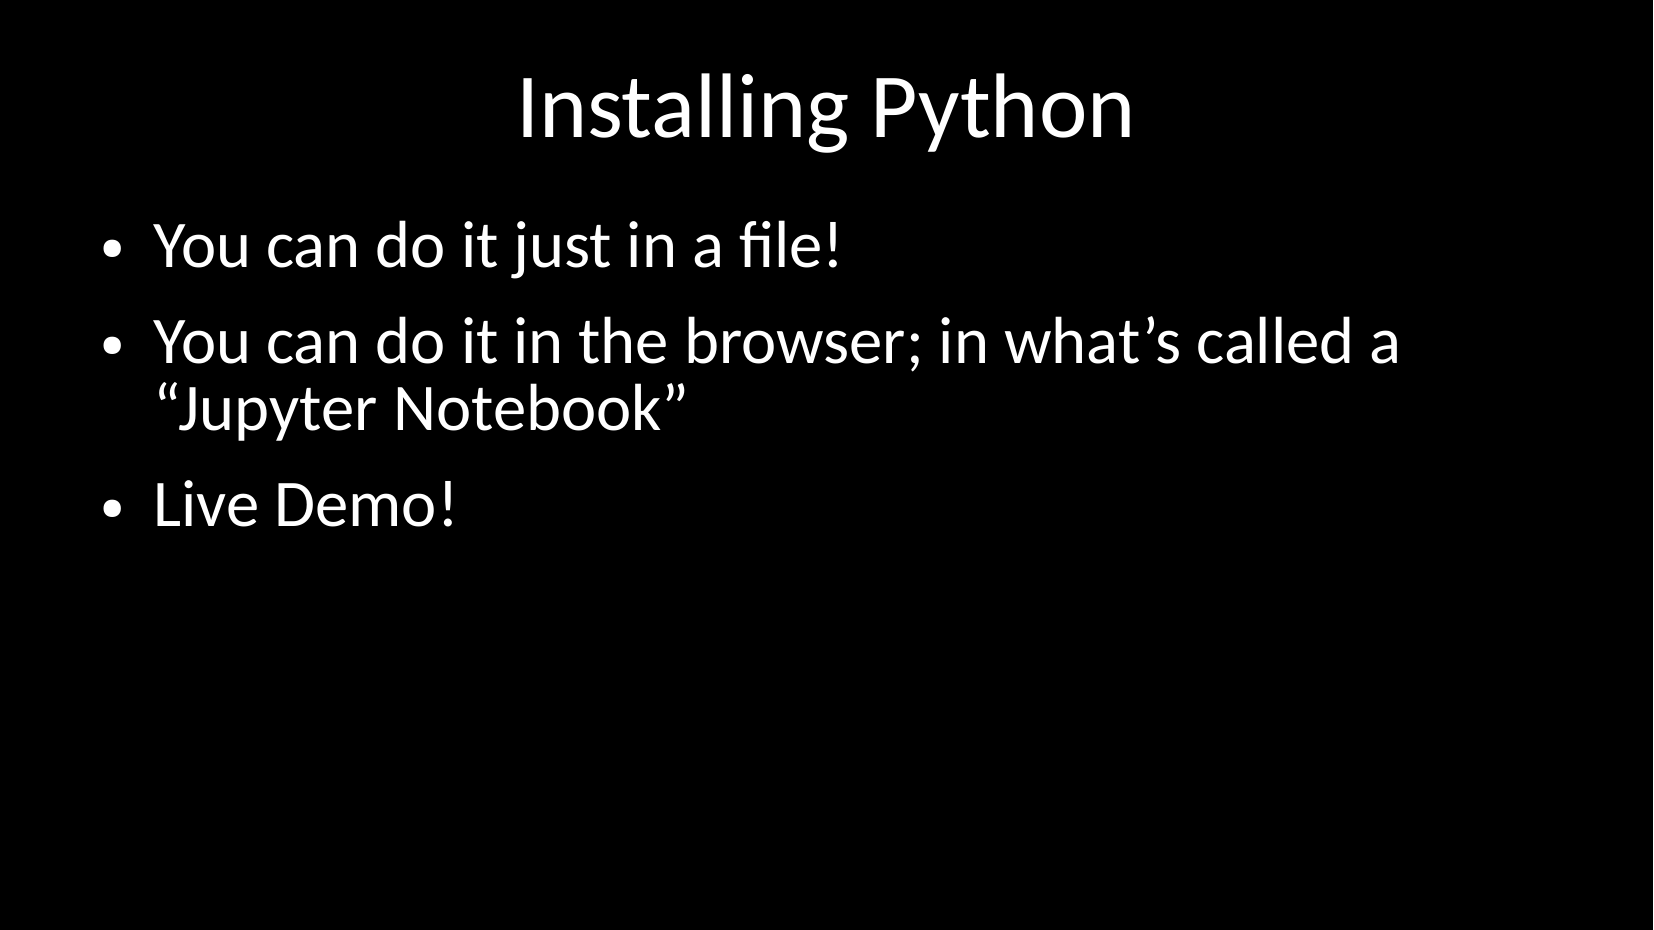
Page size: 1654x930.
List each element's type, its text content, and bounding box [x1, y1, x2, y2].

title Installing Python [82, 37, 1571, 193]
list You can do it just in a file! You can do it in the browser; in what’s called a “Jupyter Notebook” Live Demo! [82, 217, 1571, 757]
